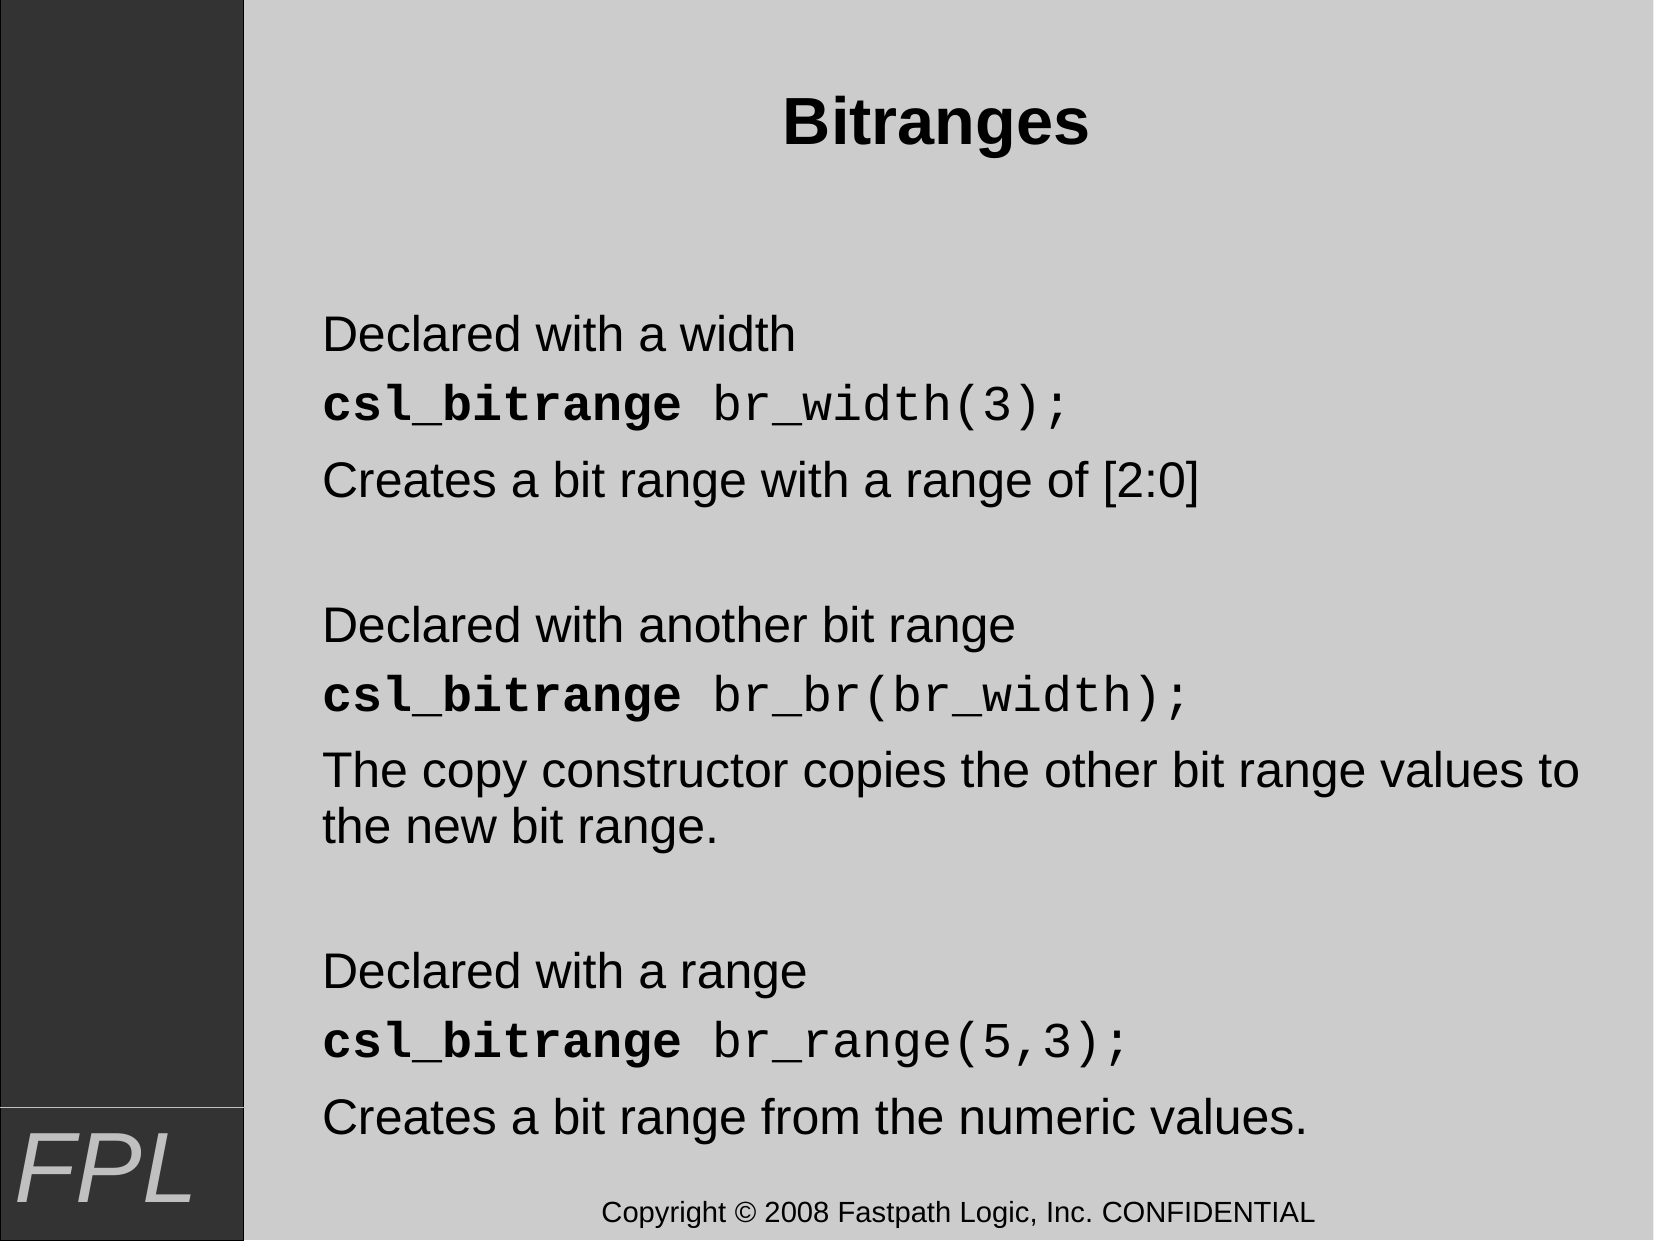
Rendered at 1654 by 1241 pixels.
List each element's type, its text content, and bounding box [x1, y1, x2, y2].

title Bitranges [385, 14, 1488, 222]
subtitle Declared with a width csl_bitrange br_width(3); Creates a bit range with a range of [2:0] Declared with another bit range csl_bitrange br_br(br_width); The copy constructor copies the other bit range values to the new bit range. Declared with a range csl_bitrange br_range(5,3); Creates a bit range from the numeric values. [322, 222, 1635, 1229]
